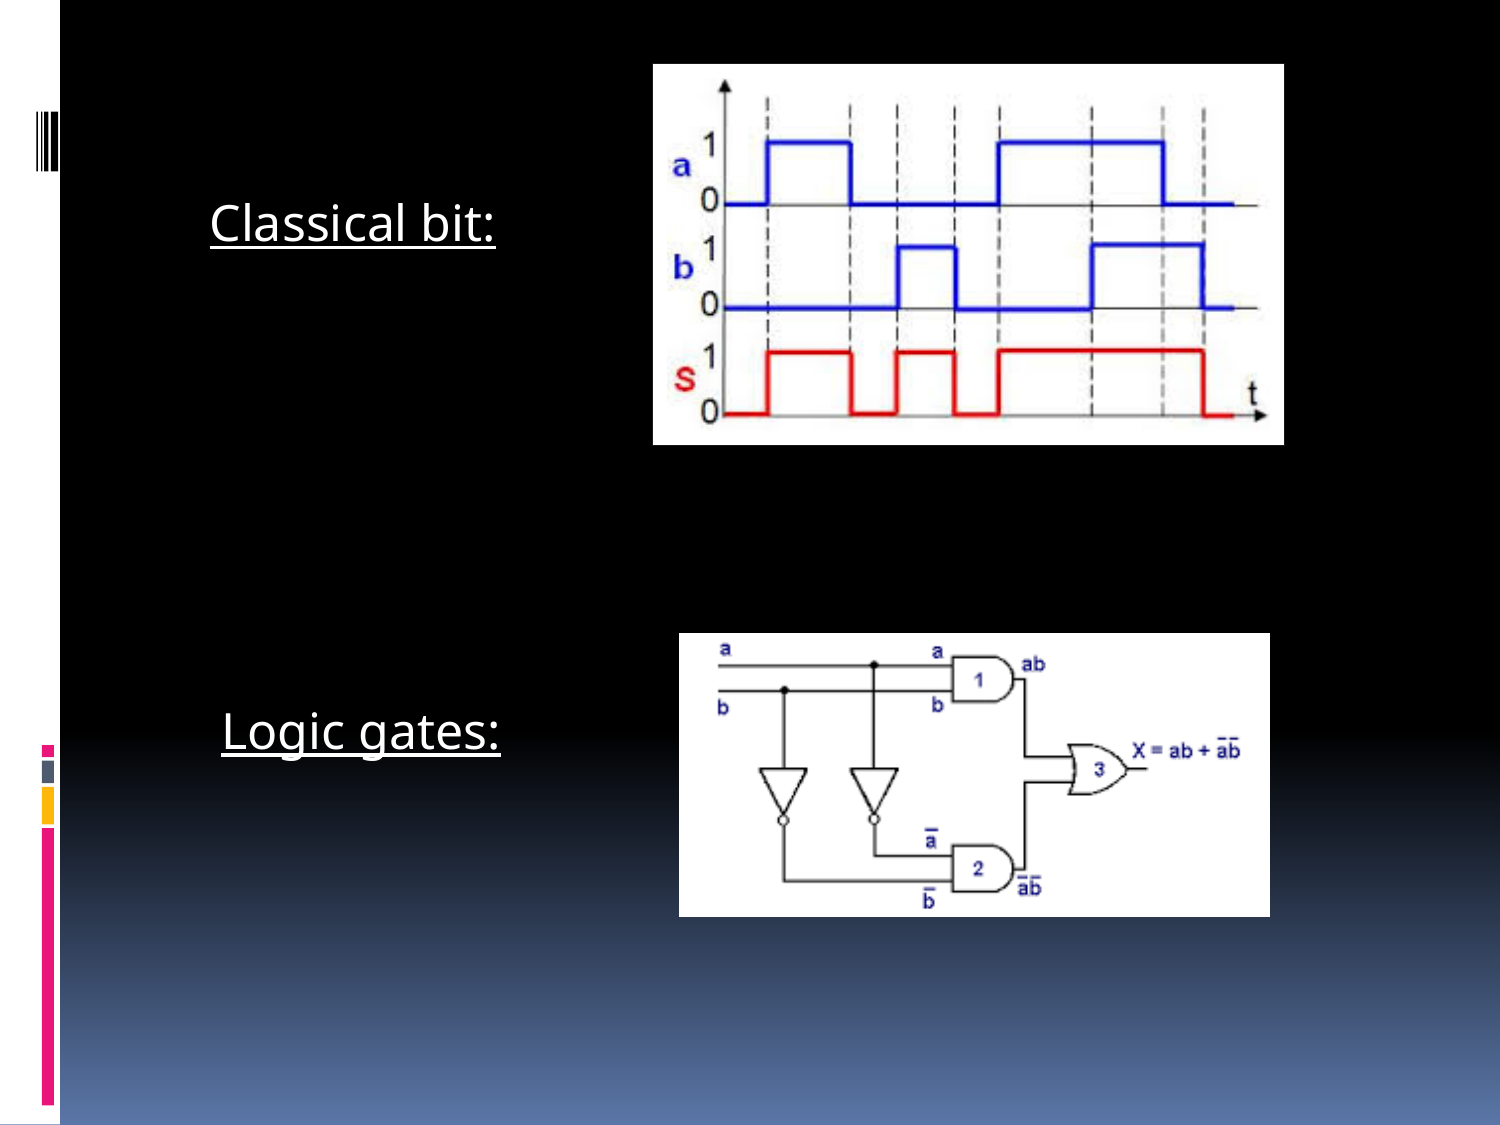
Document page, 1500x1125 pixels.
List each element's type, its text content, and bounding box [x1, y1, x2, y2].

picture [667, 78, 1270, 431]
text_box Classical bit: [194, 184, 538, 260]
picture [679, 633, 1270, 917]
text_box Logic gates: [206, 692, 538, 768]
